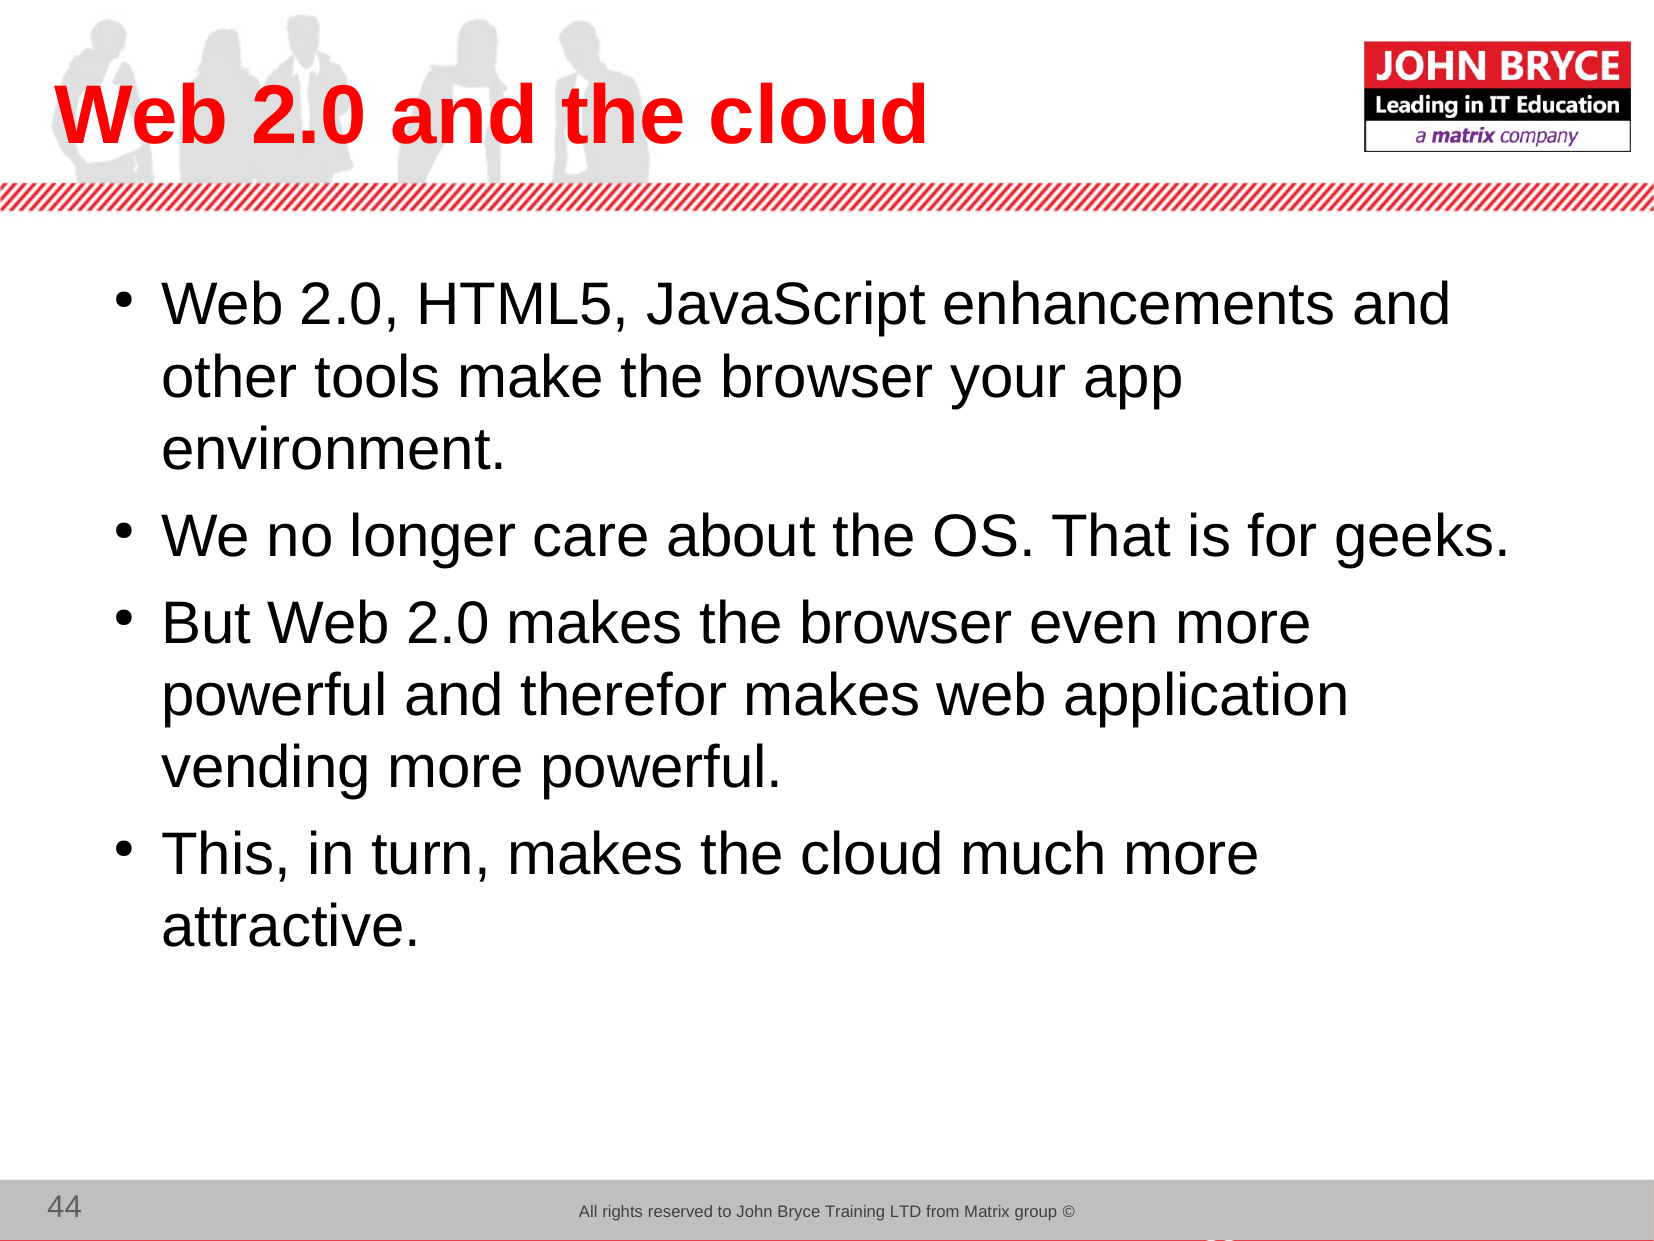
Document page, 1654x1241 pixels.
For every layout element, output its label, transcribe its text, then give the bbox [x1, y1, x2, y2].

title Web 2.0 and the cloud [39, 7, 1528, 215]
picture [0, 0, 1654, 1179]
list Web 2.0, HTML5, JavaScript enhancements and other tools make the browser your app environment. We no longer care about the OS. That is for geeks. But Web 2.0 makes the browser even more powerful and therefor makes web application vending more powerful. This, in turn, makes the cloud much more attractive. [82, 257, 1538, 977]
